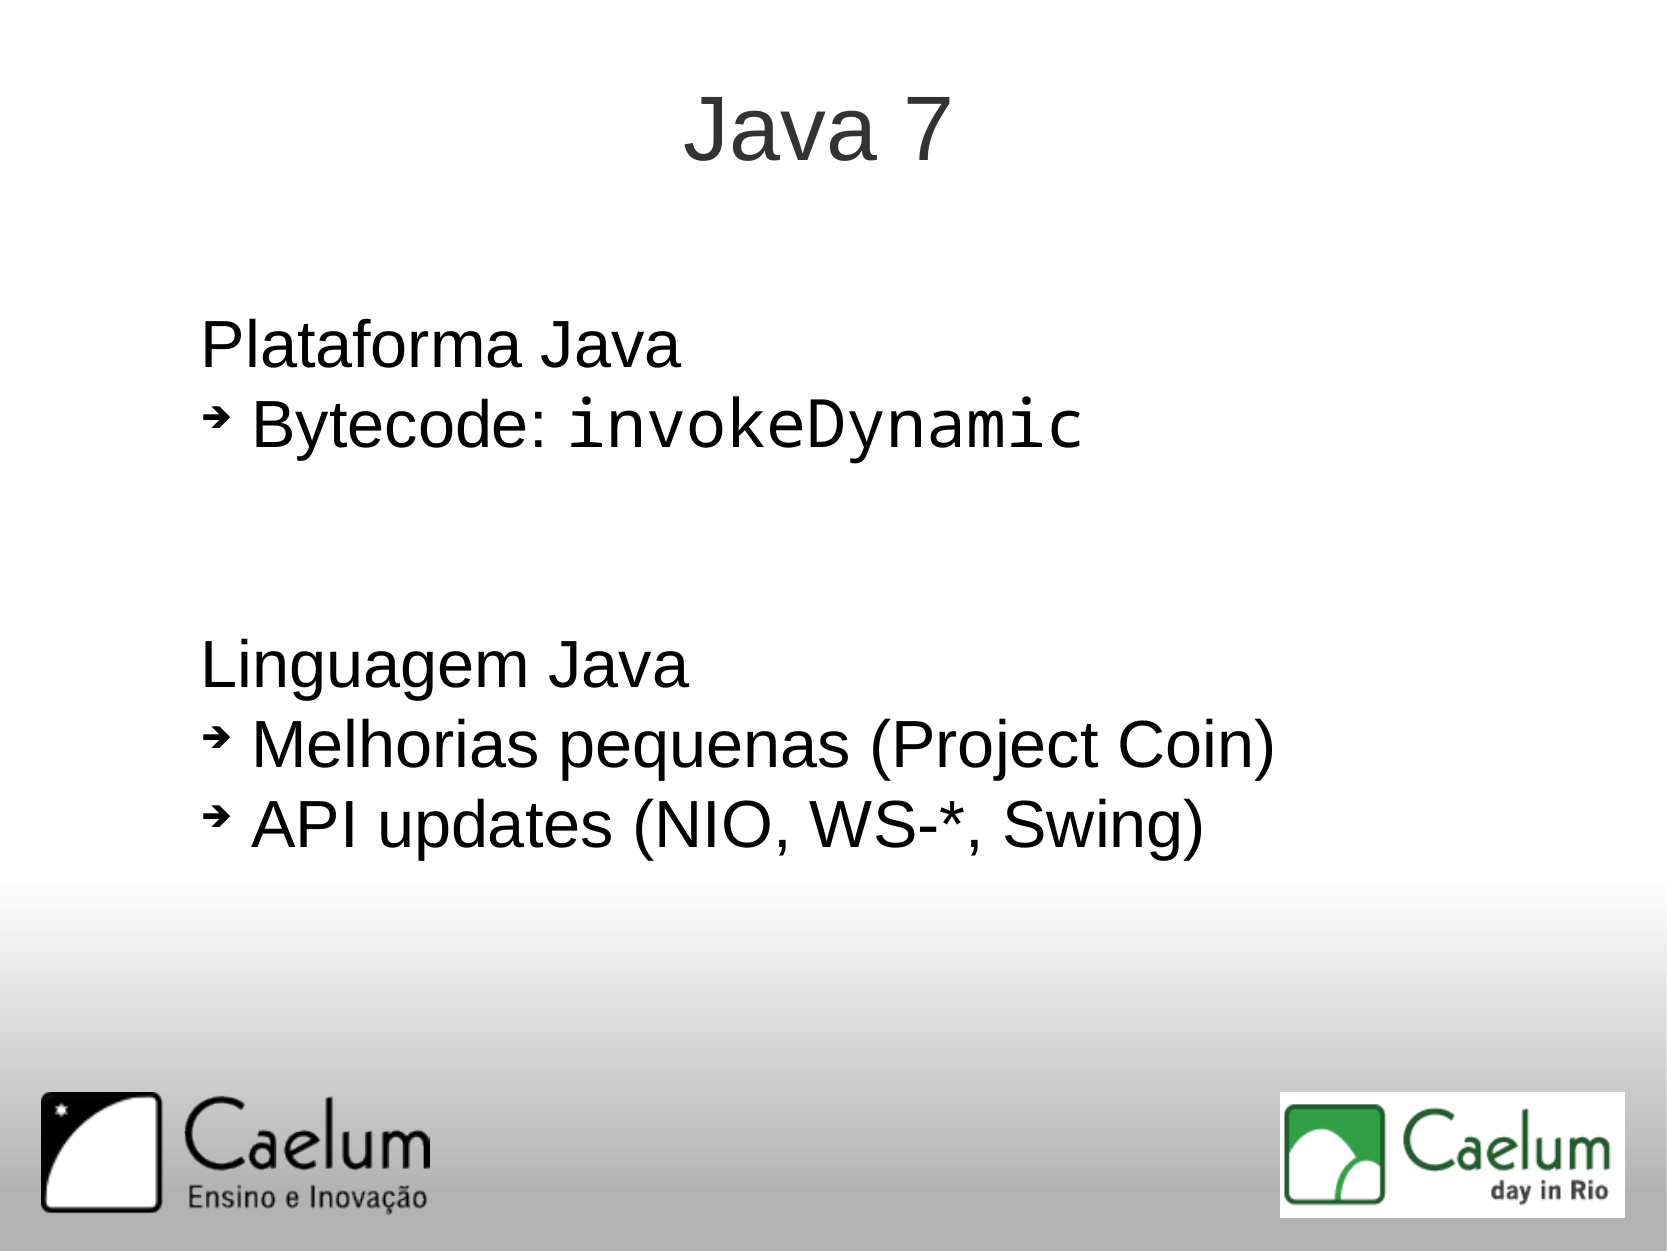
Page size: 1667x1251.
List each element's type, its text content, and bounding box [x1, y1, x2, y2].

text_box Plataforma Java Bytecode: invokeDynamic Linguagem Java Melhorias pequenas (Project Coin) API updates (NIO, WS-*, Swing) [177, 284, 1305, 878]
title Java 7 [126, 82, 1512, 283]
picture [0, 0, 1667, 1251]
